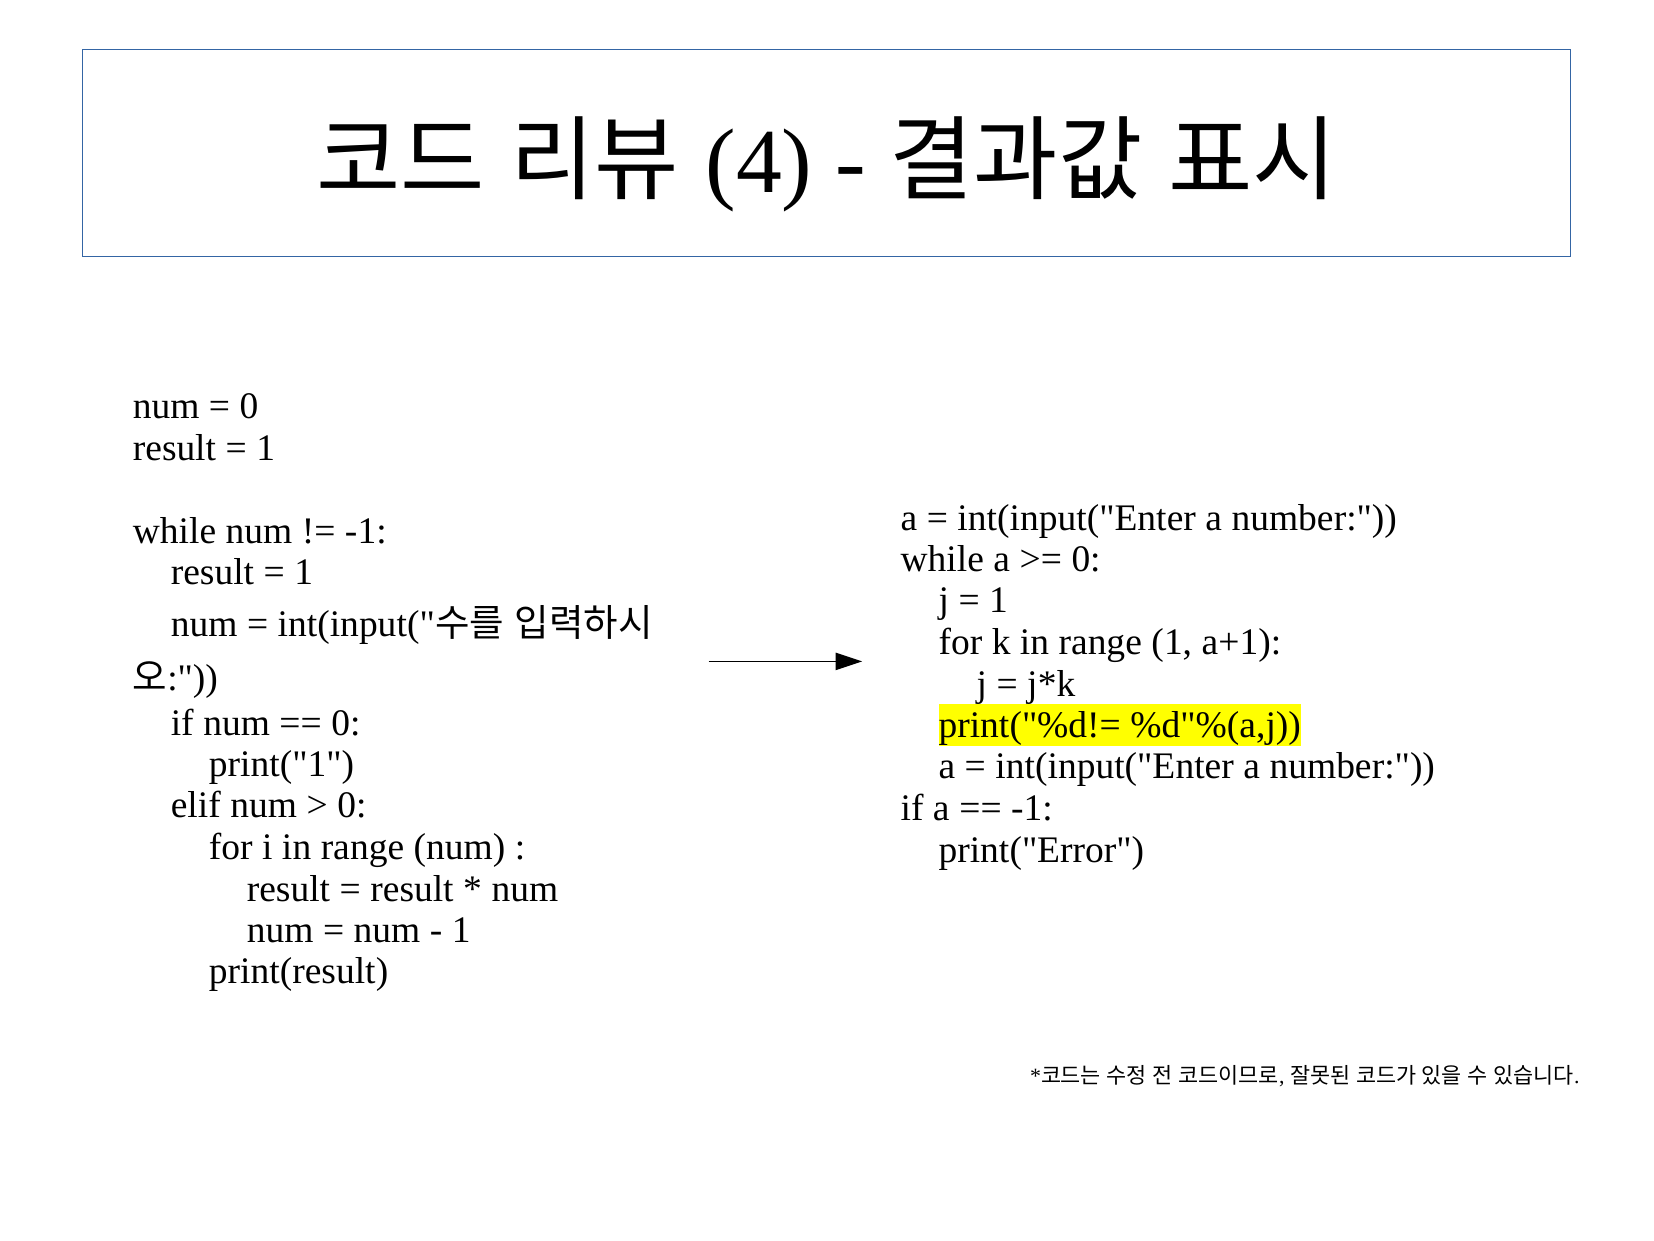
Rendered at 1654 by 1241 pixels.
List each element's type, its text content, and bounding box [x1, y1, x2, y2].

text_box a = int(input("Enter a number:")) while a >= 0: j = 1 for k in range (1, a+1): j = j*k print("%d!= %d"%(a,j)) a = int(input("Enter a number:")) if a == -1: print("Error") [885, 489, 1536, 934]
title 코드 리뷰 (4) - 결과값 표시 [82, 49, 1571, 257]
text_box num = 0 result = 1 while num != -1: result = 1 num = int(input("수를 입력하시오:")) if num == 0: print("1") elif num > 0: for i in range (num) : result = result * num num = num - 1 print(result) [118, 377, 721, 1016]
text_box *코드는 수정 전 코드이므로, 잘못된 코드가 있을 수 있습니다. [1015, 1051, 1654, 1233]
